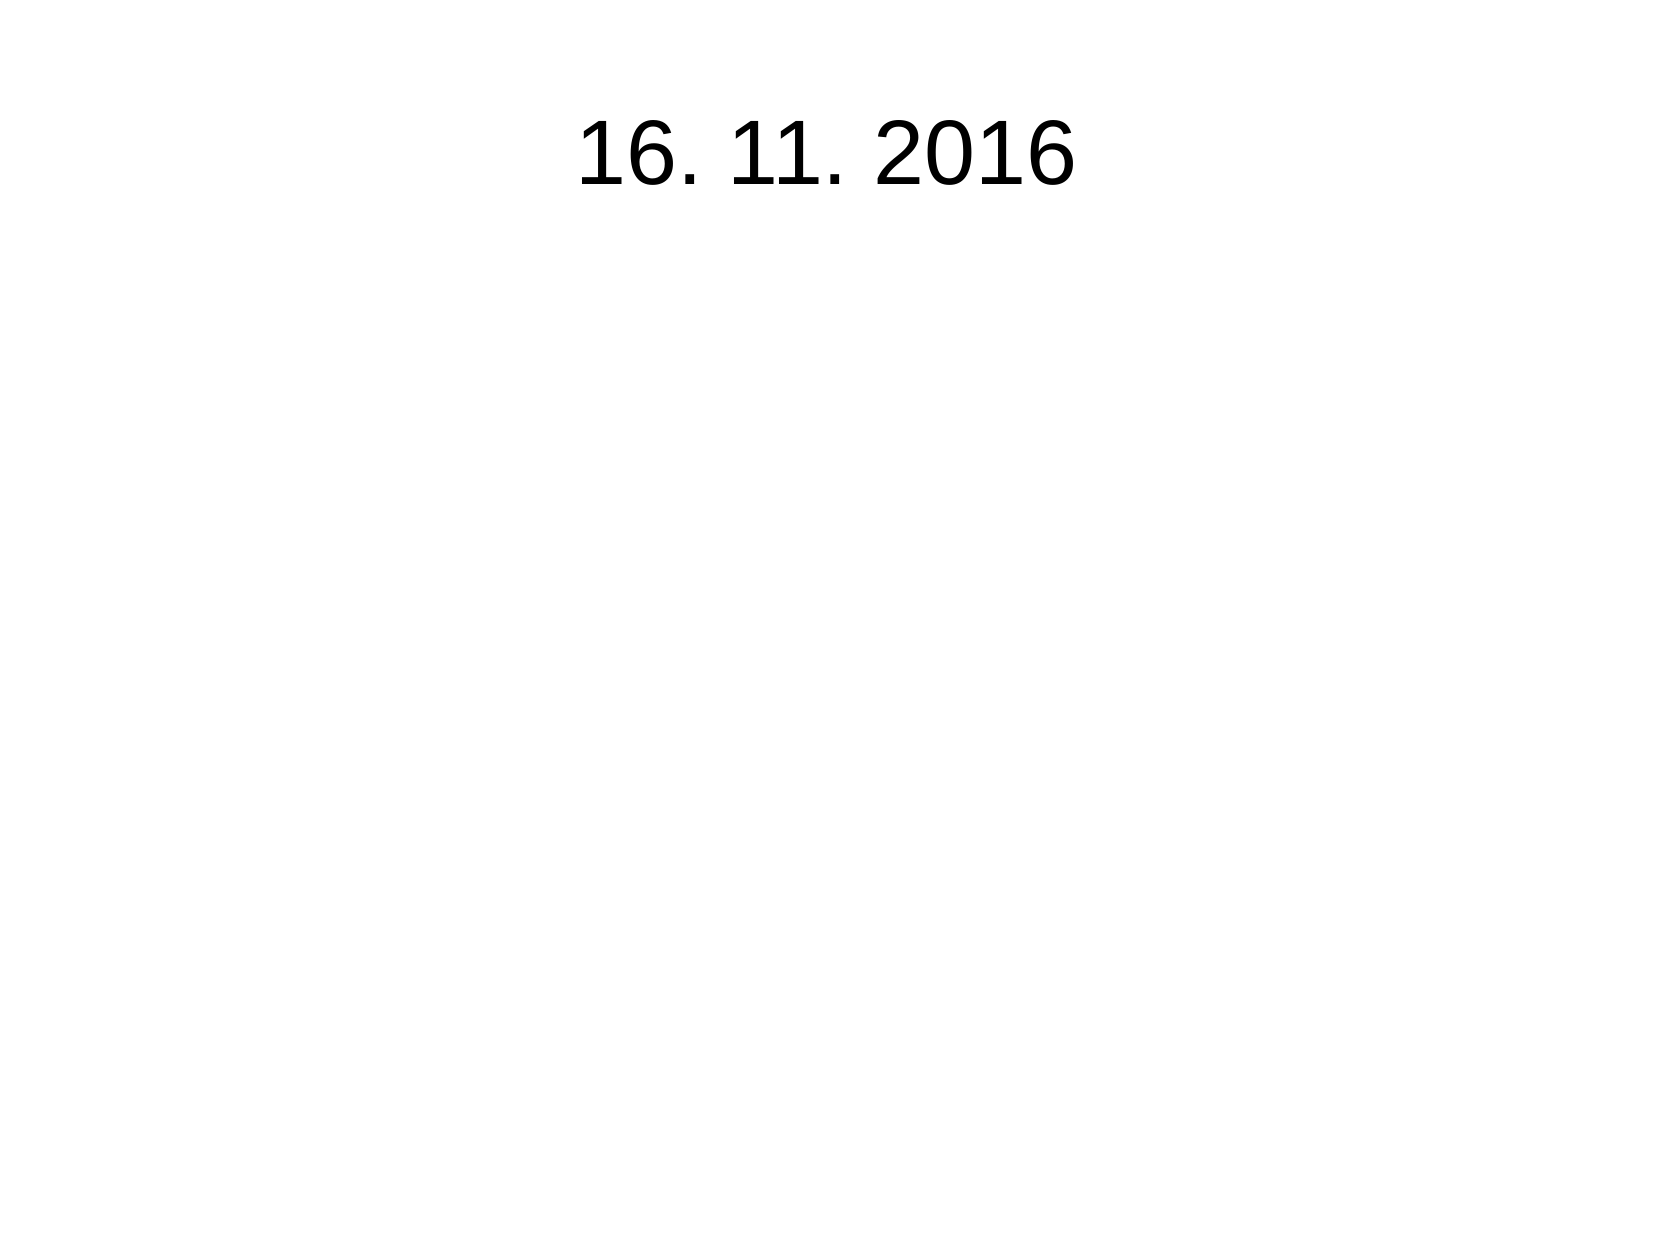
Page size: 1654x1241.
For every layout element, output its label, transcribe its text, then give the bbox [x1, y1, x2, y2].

title 16. 11. 2016 [82, 49, 1571, 257]
